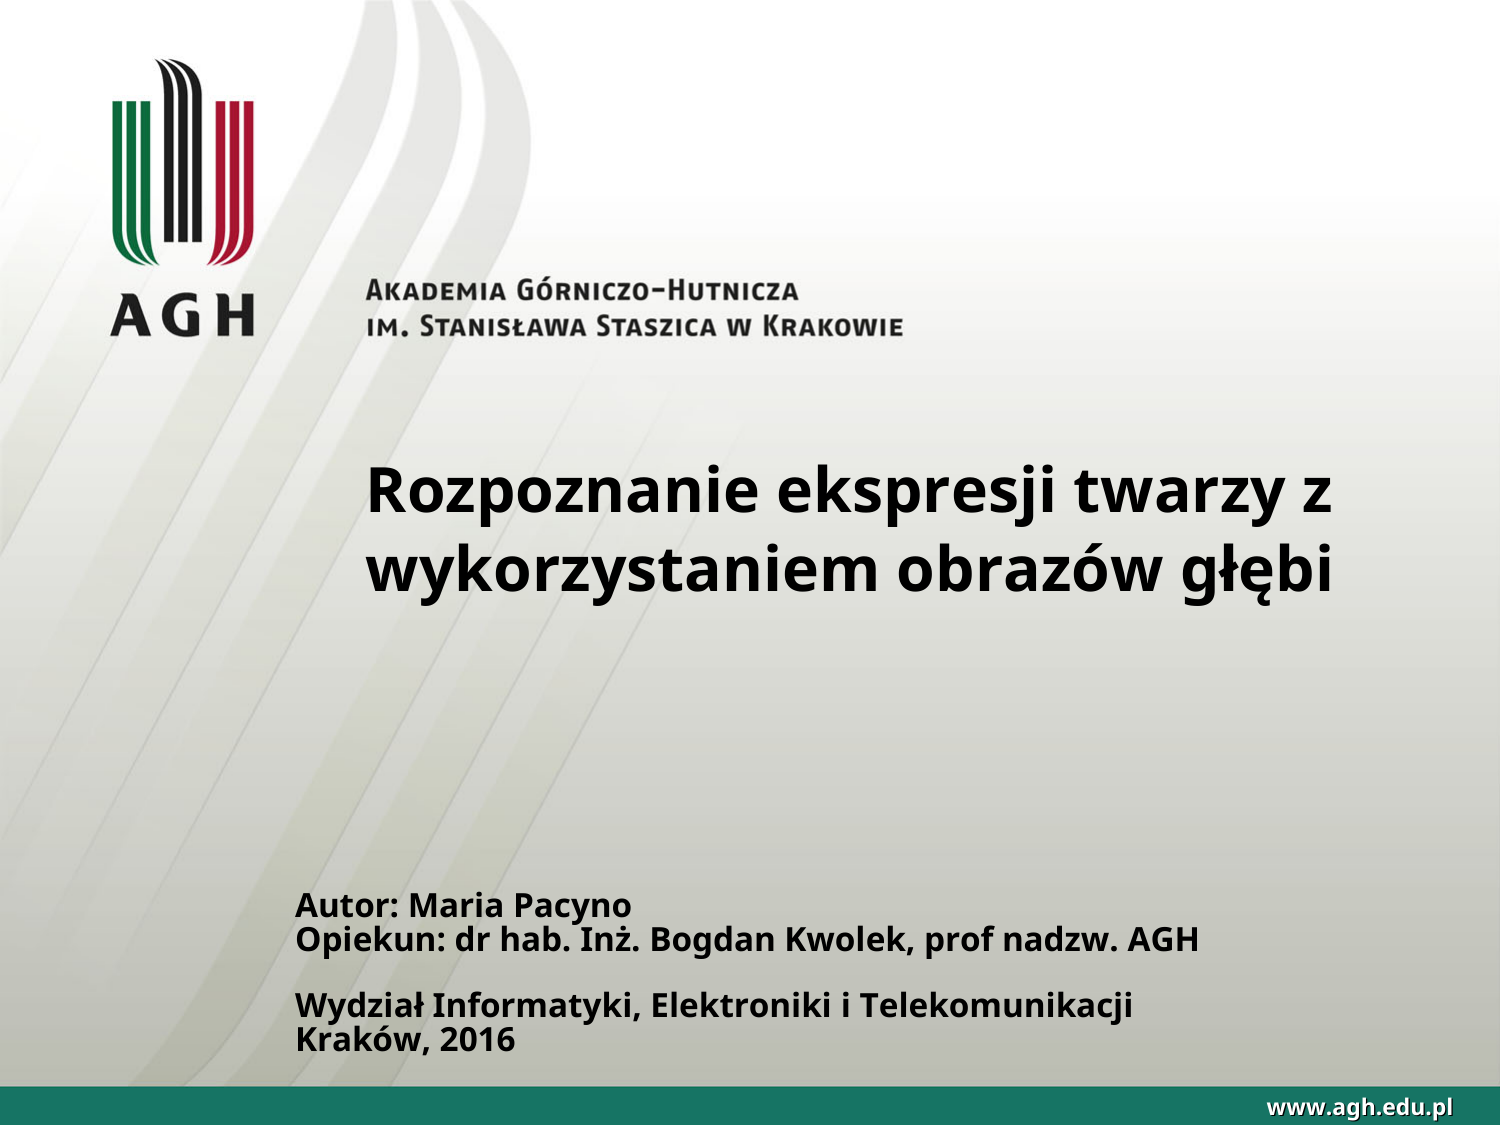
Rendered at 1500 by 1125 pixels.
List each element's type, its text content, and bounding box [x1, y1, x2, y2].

text_box www.agh.edu.pl [1251, 1084, 1500, 1125]
text_box Autor: Maria Pacyno Opiekun: dr hab. Inż. Bogdan Kwolek, prof nadzw. AGH Wydział Informatyki, Elektroniki i Telekomunikacji Kraków, 2016 [295, 891, 1453, 1030]
title Rozpoznanie ekspresji twarzy z wykorzystaniem obrazów głębi [365, 445, 1376, 693]
picture [0, 0, 1500, 1125]
